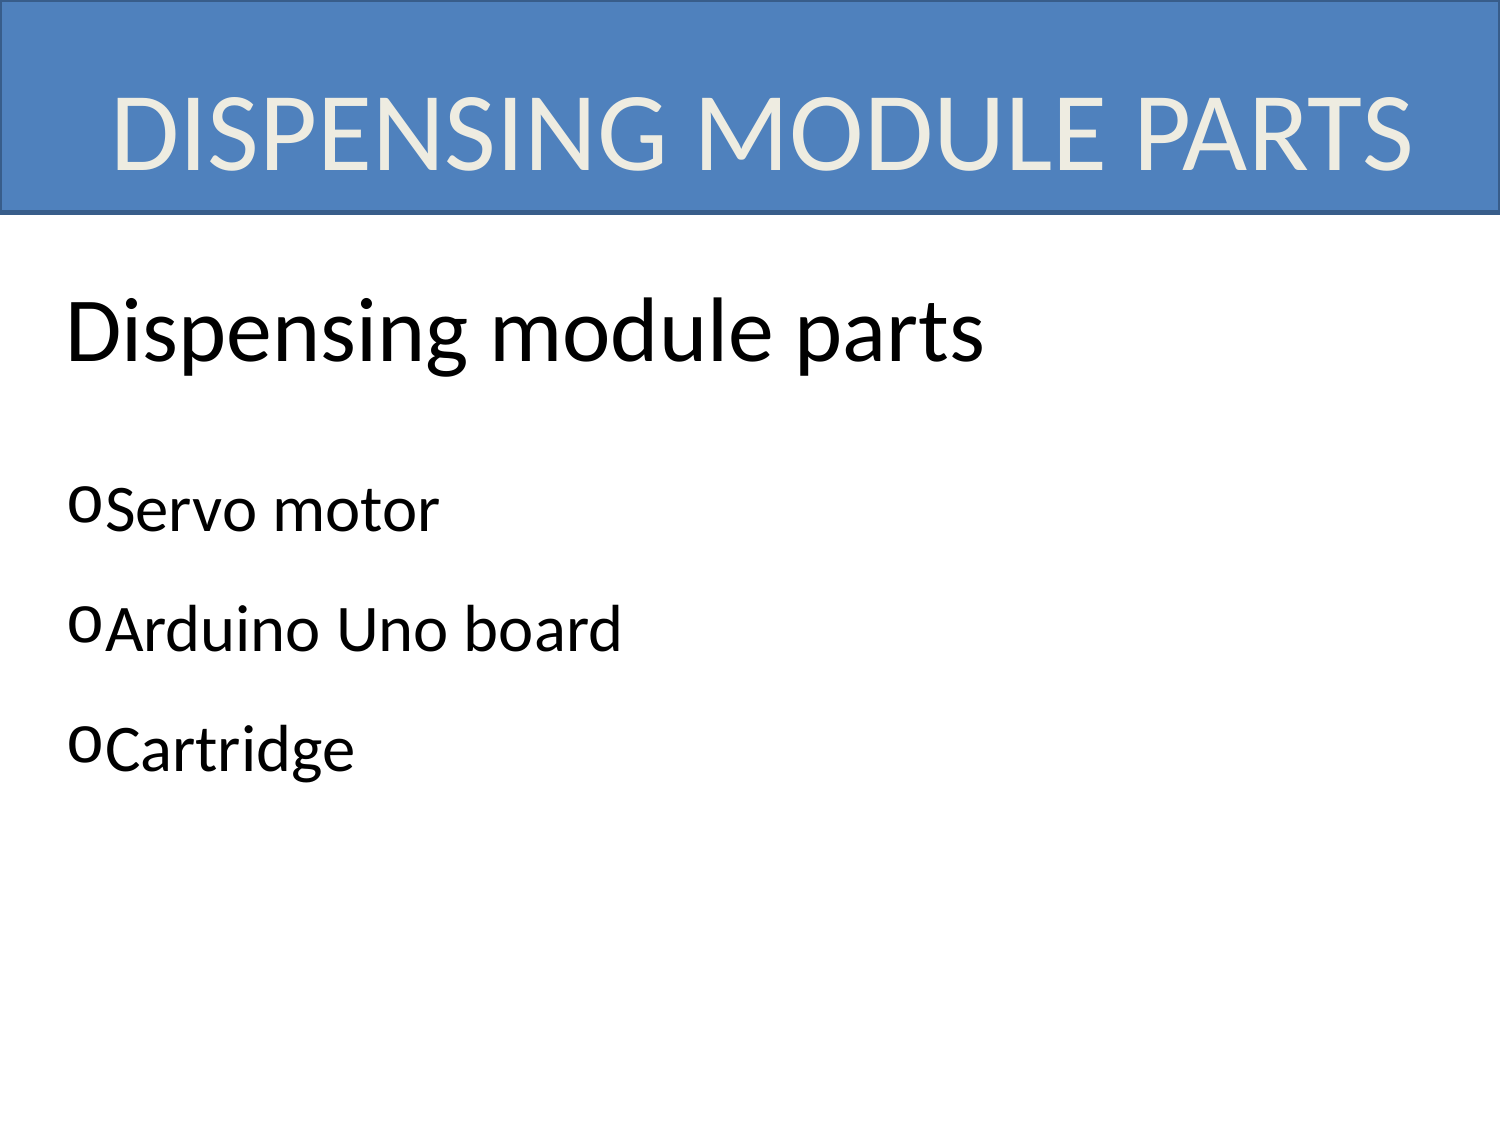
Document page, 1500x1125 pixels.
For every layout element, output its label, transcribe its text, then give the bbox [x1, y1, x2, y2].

text_box [0, 0, 1500, 213]
text_box DISPENSING MODULE PARTS [62, 50, 1463, 202]
text_box Dispensing module parts Servo motor Arduino Uno board Cartridge [50, 262, 1500, 844]
